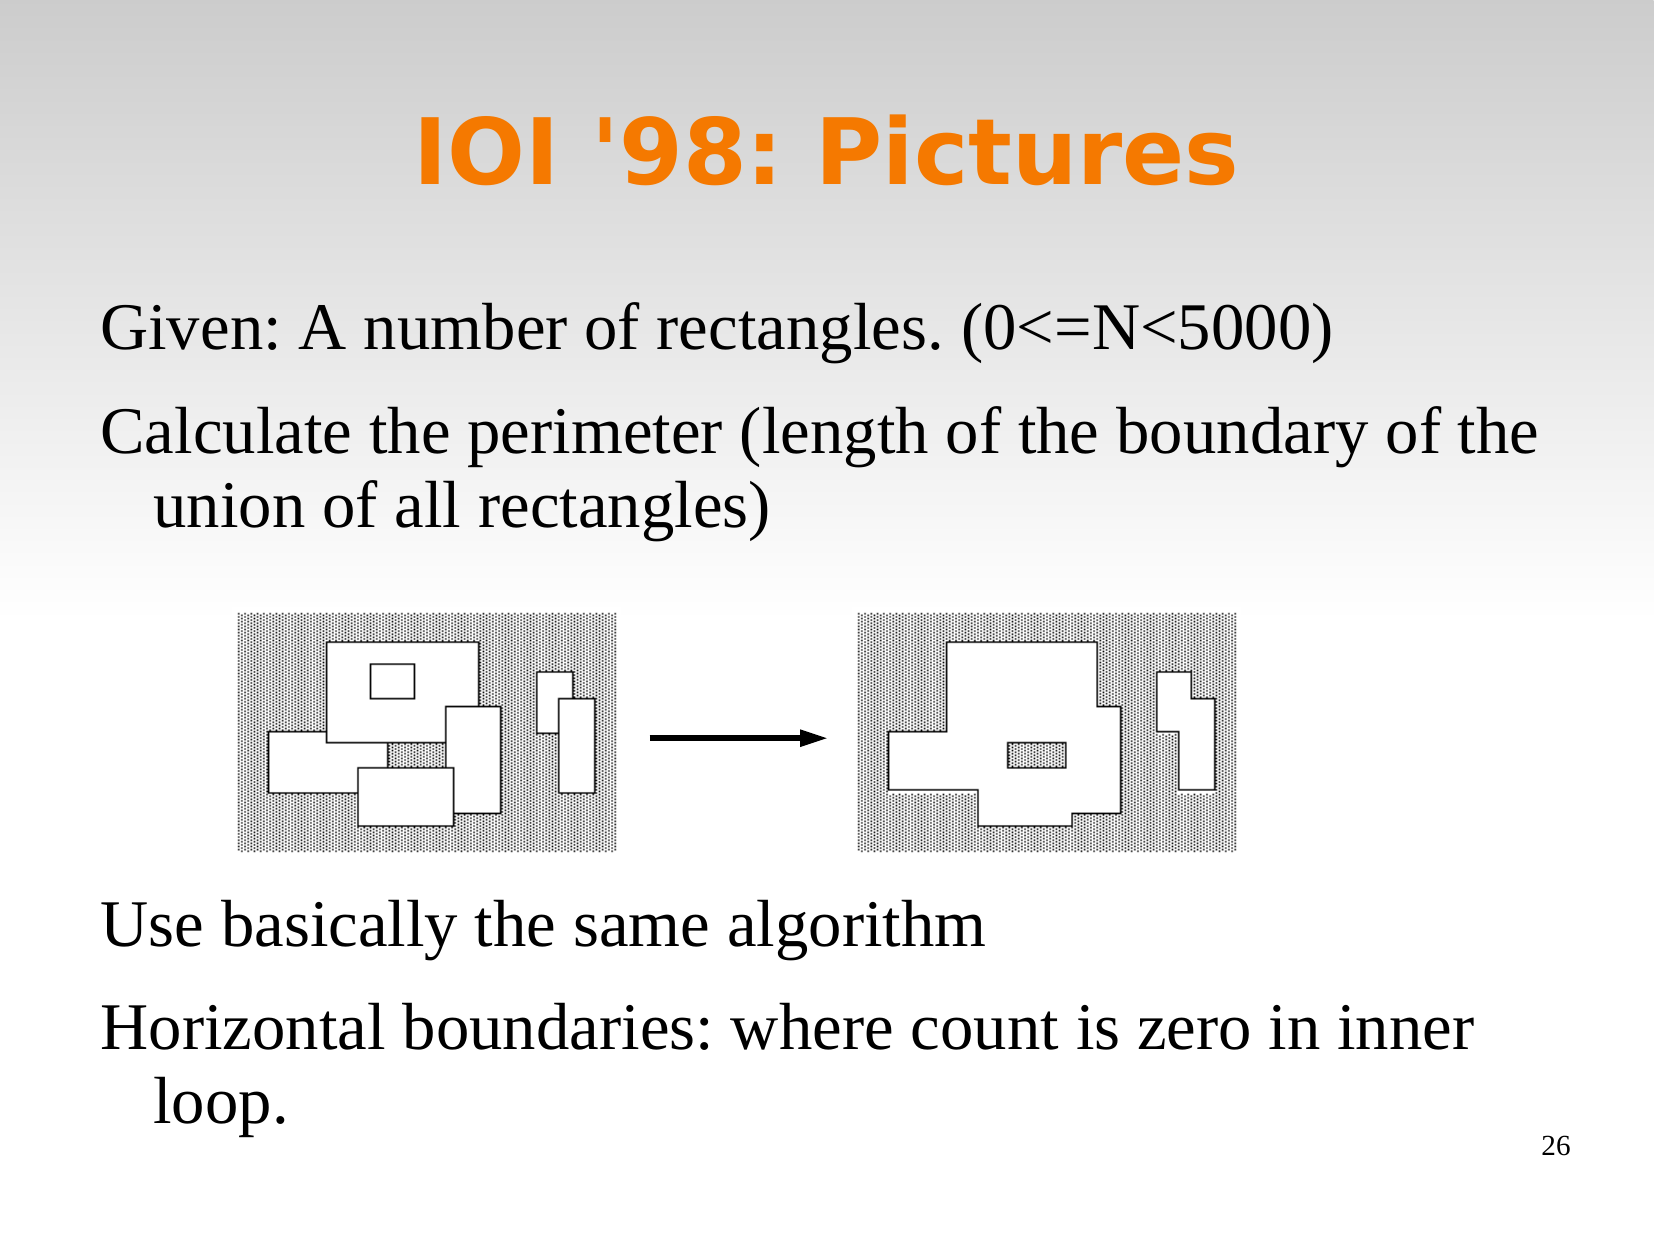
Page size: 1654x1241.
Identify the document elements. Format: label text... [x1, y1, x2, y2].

list Given: A number of rectangles. (0<=N<5000) Calculate the perimeter (length of the boundary of the union of all rectangles) [82, 290, 1571, 591]
picture [852, 607, 1241, 857]
title IOI '98: Pictures [82, 49, 1571, 257]
list Use basically the same algorithm Horizontal boundaries: where count is zero in inner loop. [82, 886, 1571, 1188]
picture [232, 607, 621, 857]
